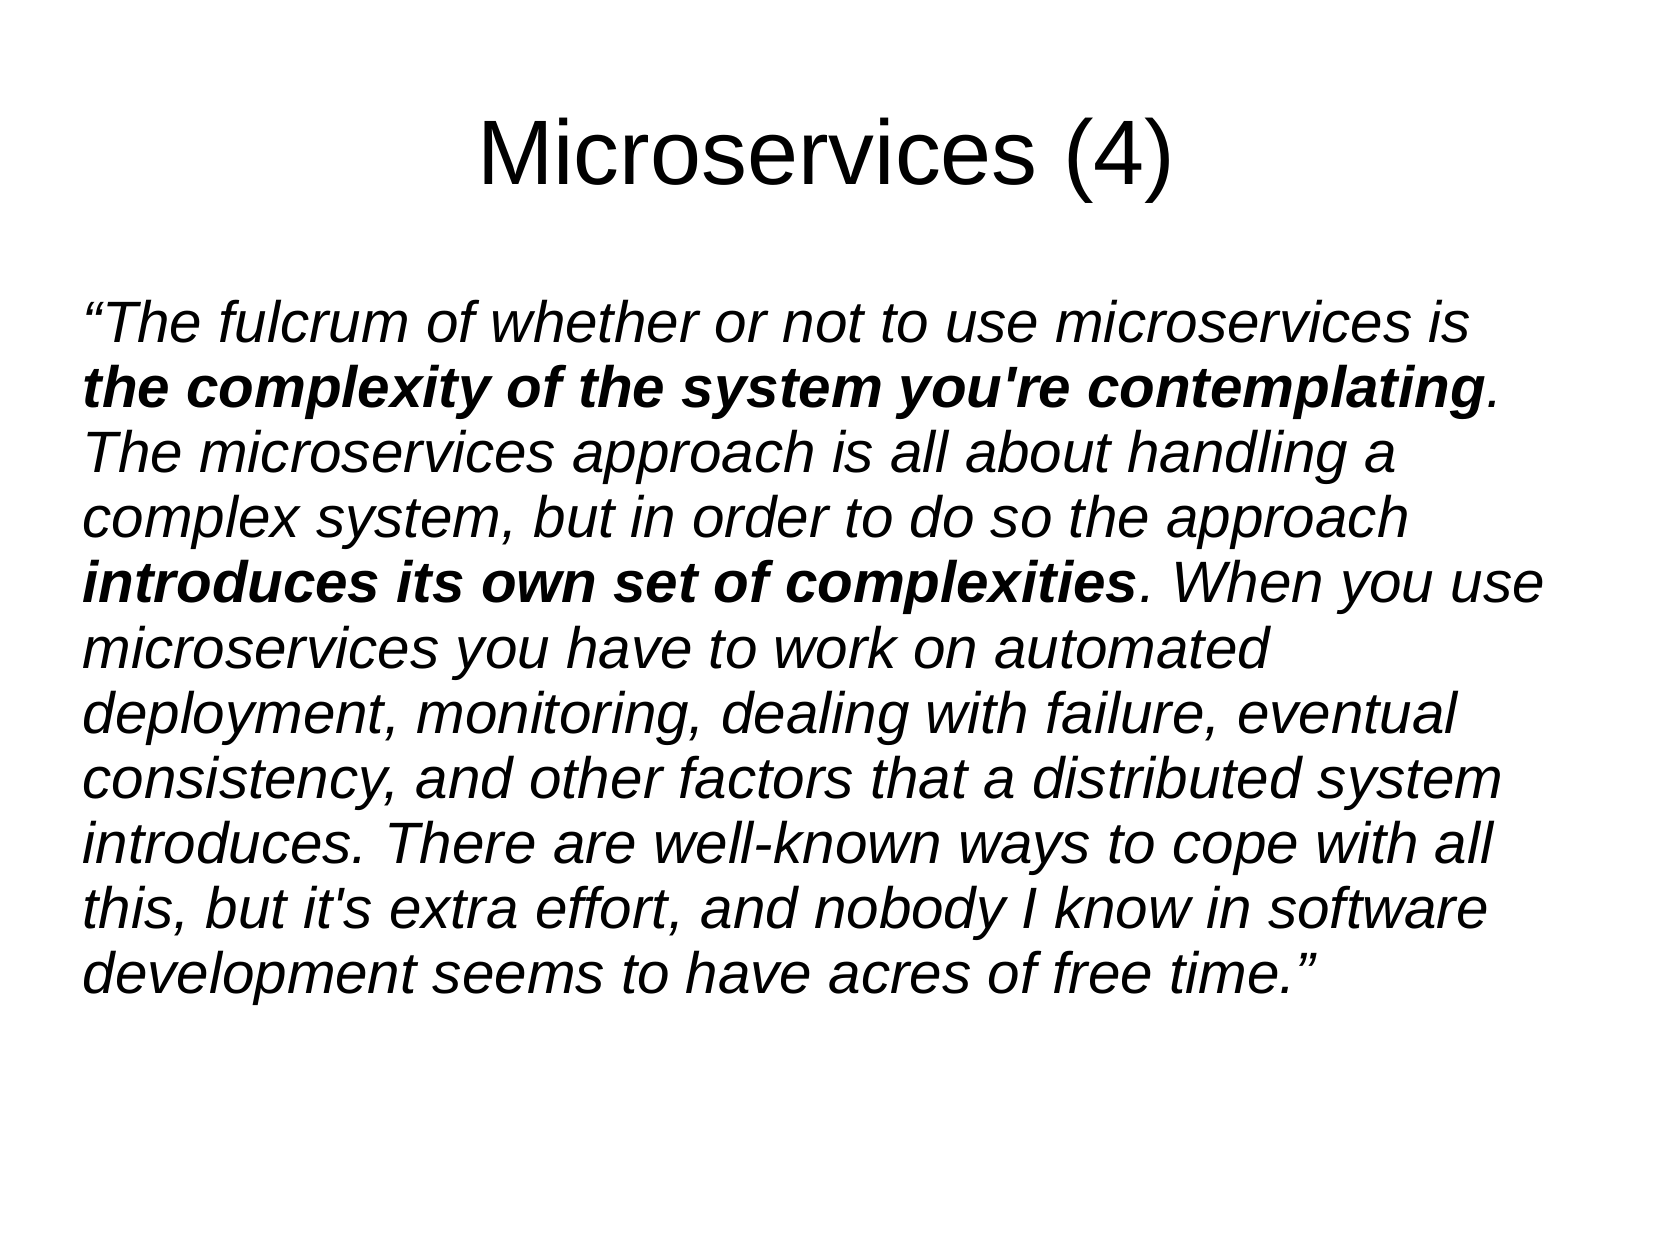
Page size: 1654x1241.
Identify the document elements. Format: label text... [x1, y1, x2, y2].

title Microservices (4) [82, 49, 1571, 257]
list “The fulcrum of whether or not to use microservices is the complexity of the system you're contemplating. The microservices approach is all about handling a complex system, but in order to do so the approach introduces its own set of complexities. When you use microservices you have to work on automated deployment, monitoring, dealing with failure, eventual consistency, and other factors that a distributed system introduces. There are well-known ways to cope with all this, but it's extra effort, and nobody I know in software development seems to have acres of free time.” [82, 290, 1571, 1171]
